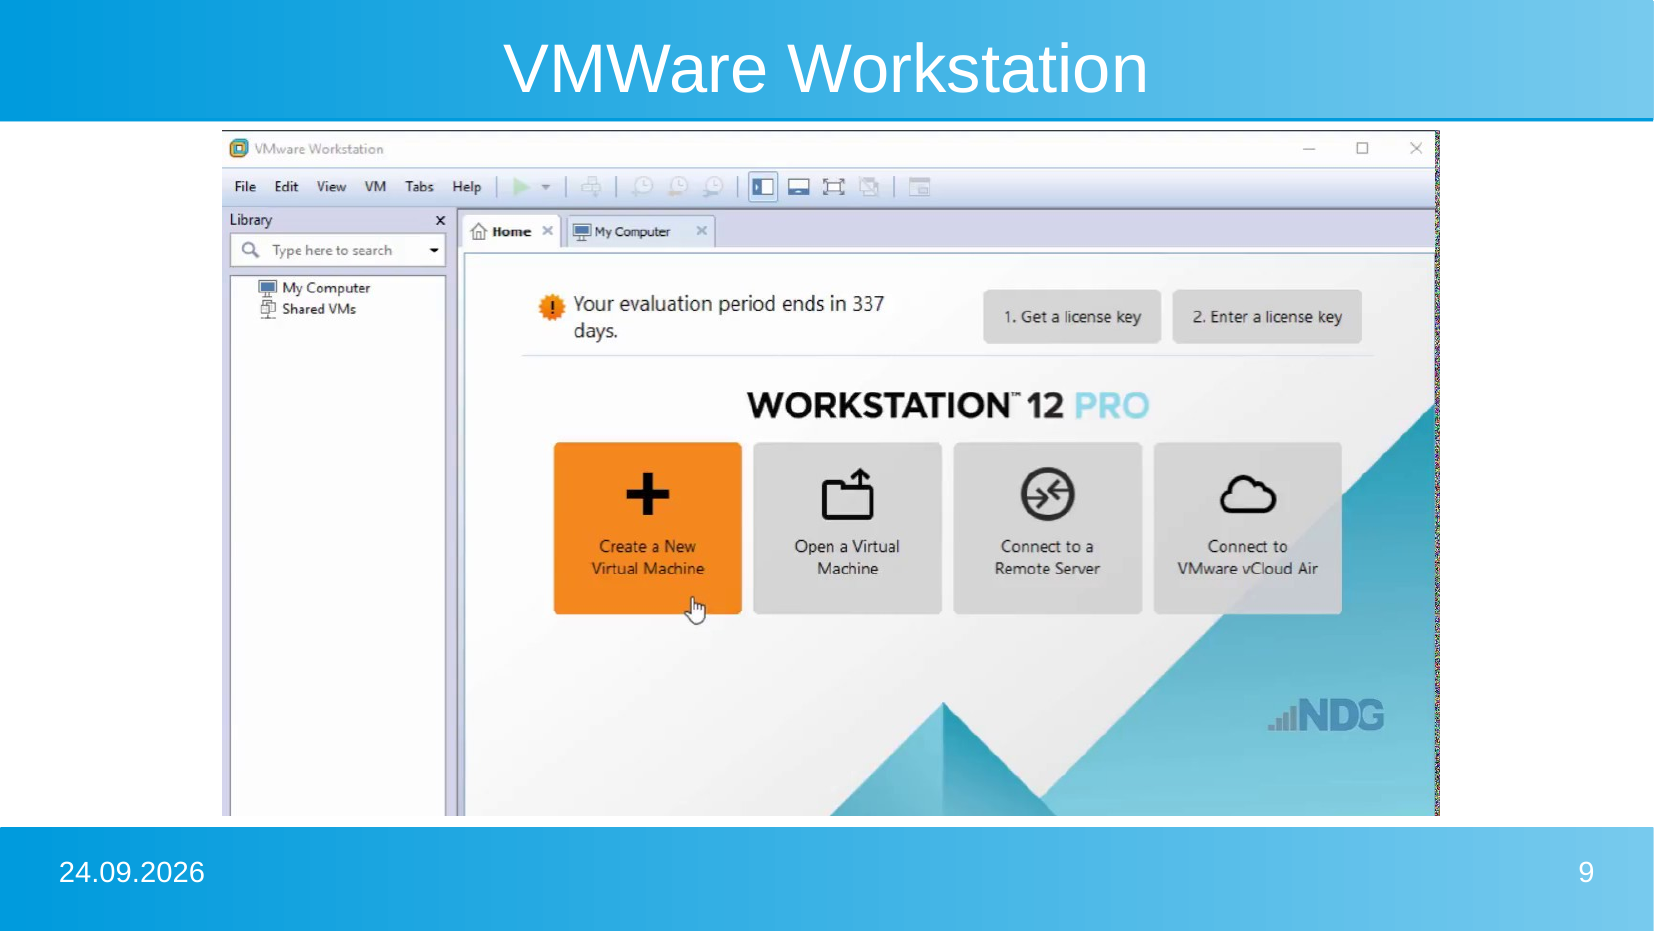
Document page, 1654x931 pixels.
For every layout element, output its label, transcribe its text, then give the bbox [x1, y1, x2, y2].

picture [222, 130, 1440, 816]
title VMWare Workstation [59, 29, 1595, 108]
